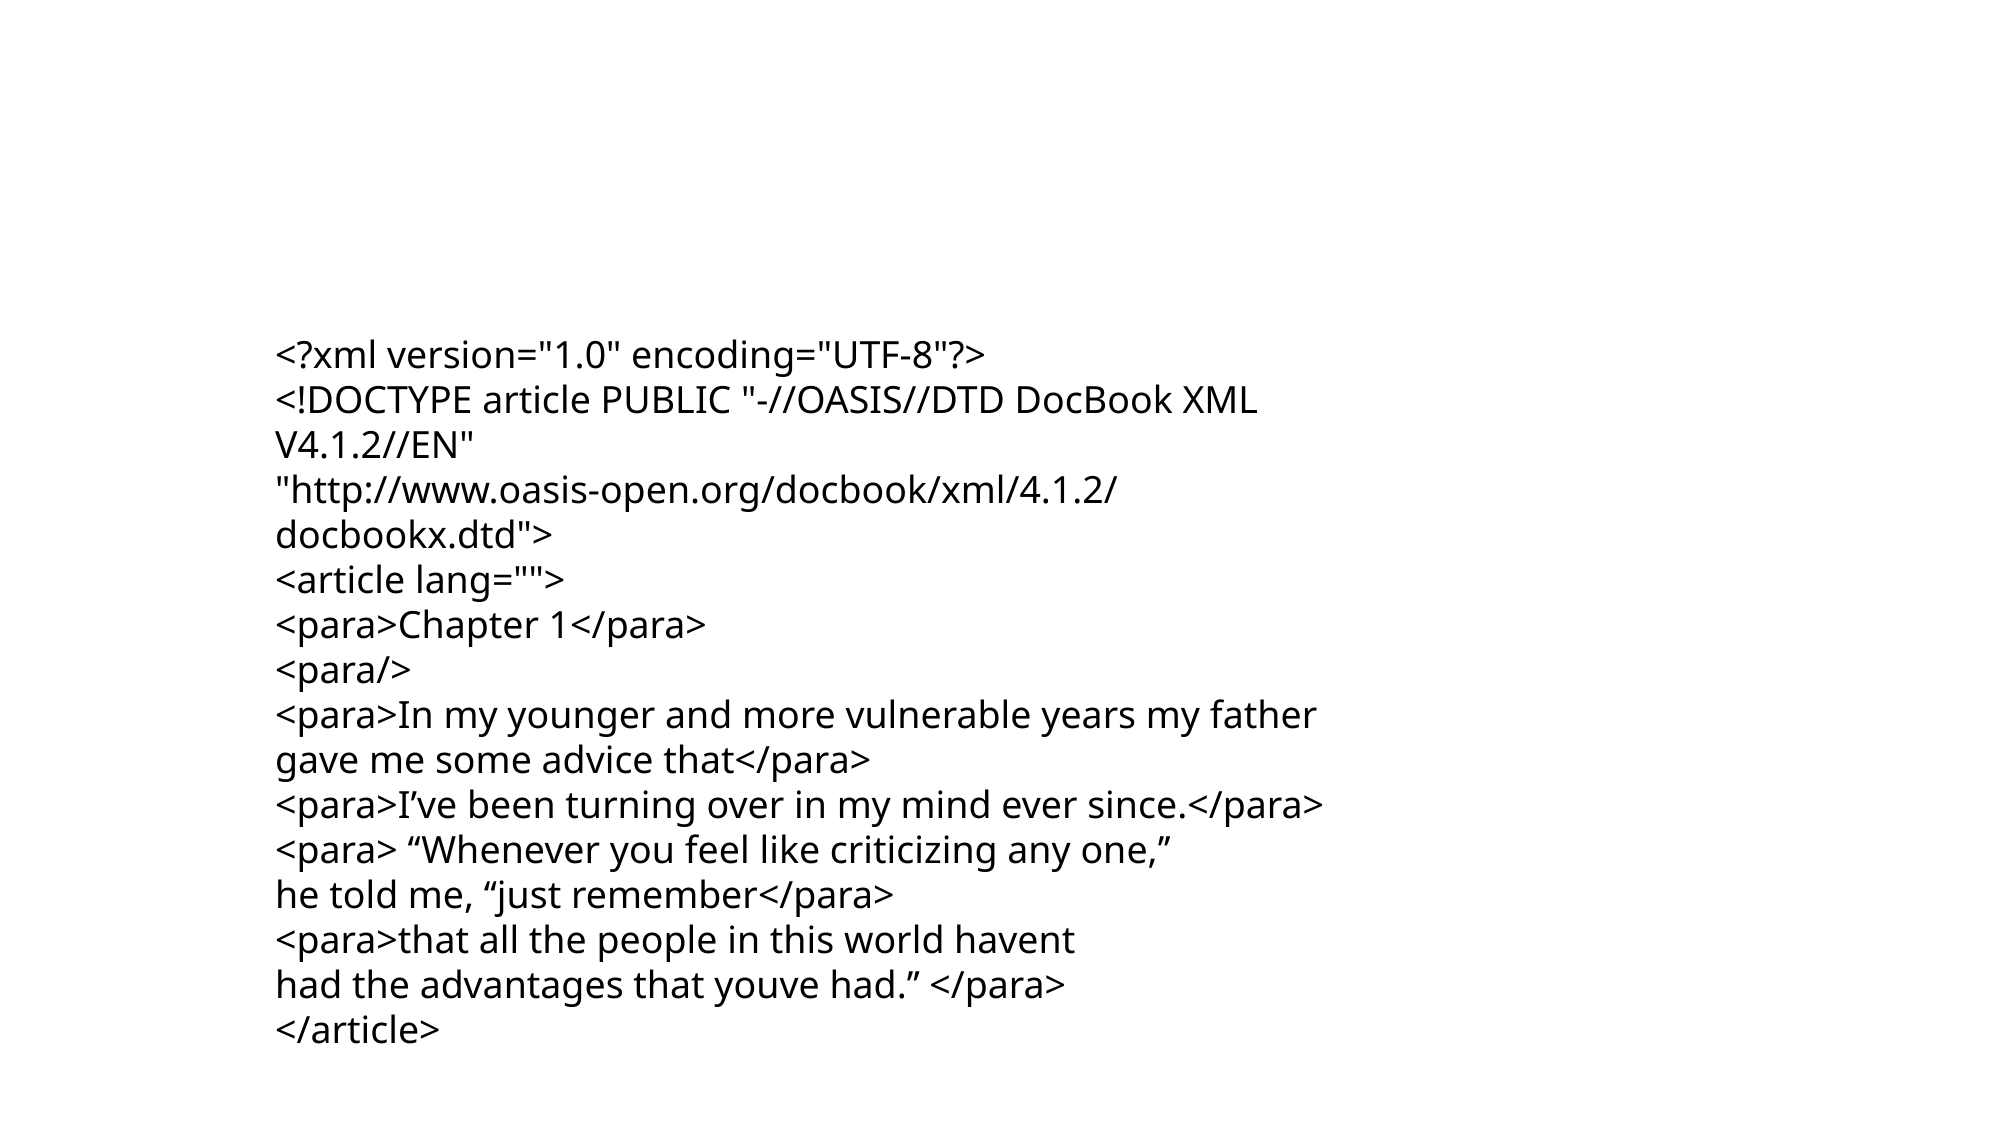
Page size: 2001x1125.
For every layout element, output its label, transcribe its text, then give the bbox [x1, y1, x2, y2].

text_box <?xml version="1.0" encoding="UTF-8"?> <!DOCTYPE article PUBLIC "-//OASIS//DTD DocBook XML V4.1.2//EN" "http://www.oasis-open.org/docbook/xml/4.1.2/docbookx.dtd"> <article lang=""> <para>Chapter 1</para> <para/> <para>In my younger and more vulnerable years my father gave me some advice that</para> <para>I’ve been turning over in my mind ever since.</para> <para> ‘‘Whenever you feel like criticizing any one,’’ he told me, ‘‘just remember</para> <para>that all the people in this world havent had the advantages that youve had.’’ </para> </article> [260, 323, 1353, 975]
